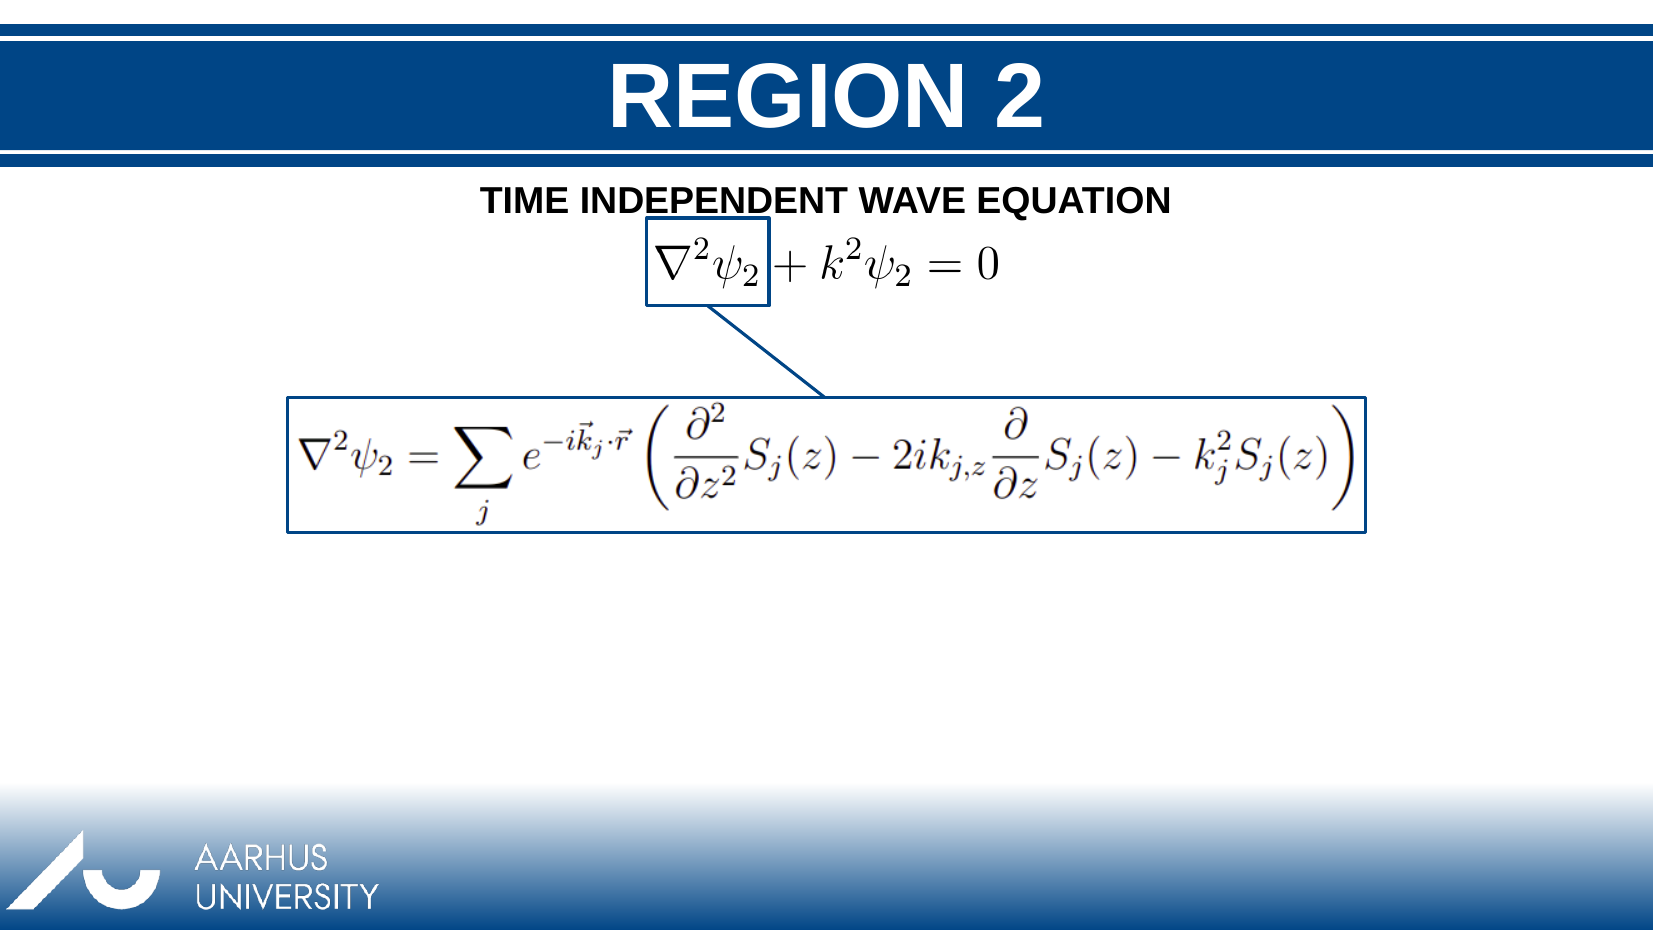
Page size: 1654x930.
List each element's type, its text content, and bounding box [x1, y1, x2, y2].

text_box TIME INDEPENDENT WAVE EQUATION [648, 220, 767, 228]
title REGION 2 [0, 41, 1653, 151]
picture [289, 398, 1364, 532]
picture [771, 228, 1012, 301]
picture [648, 228, 767, 301]
text_box TIME INDEPENDENT WAVE EQUATION [465, 172, 1188, 229]
picture [641, 228, 645, 301]
picture [5, 829, 414, 917]
